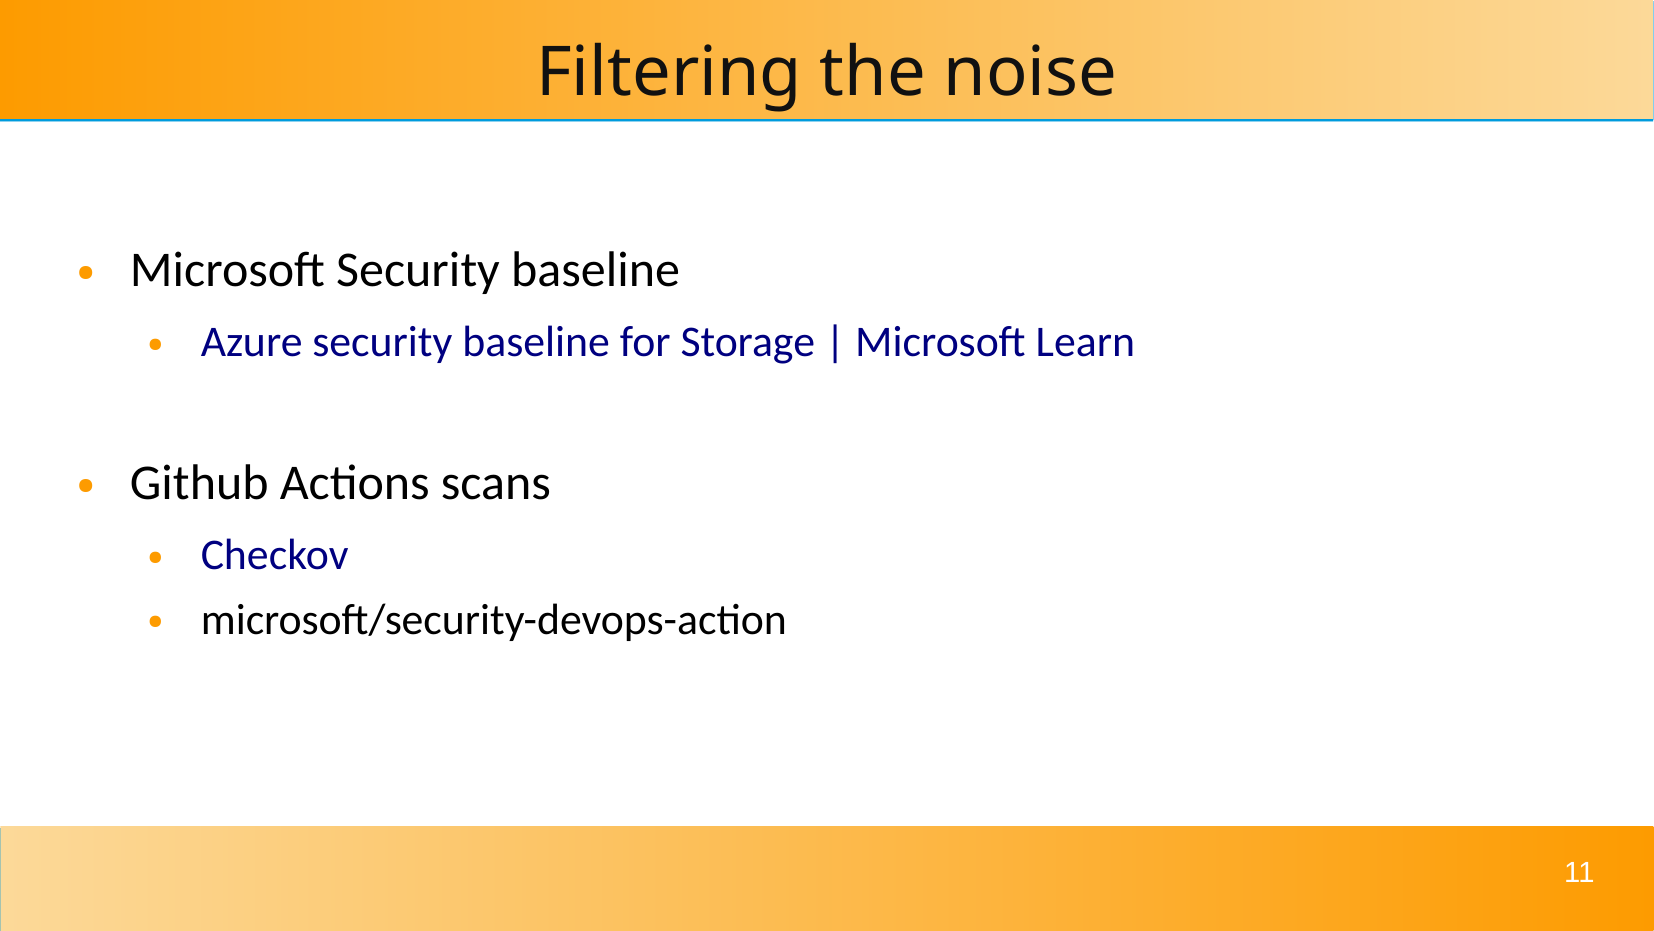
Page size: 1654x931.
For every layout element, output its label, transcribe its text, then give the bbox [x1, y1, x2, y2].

title Filtering the noise [59, 26, 1595, 111]
title Networking [1101, 827, 1105, 930]
list Microsoft Security baseline Azure security baseline for Storage | Microsoft Learn Github Actions scans Checkov microsoft/security-devops-action [59, 177, 1595, 768]
